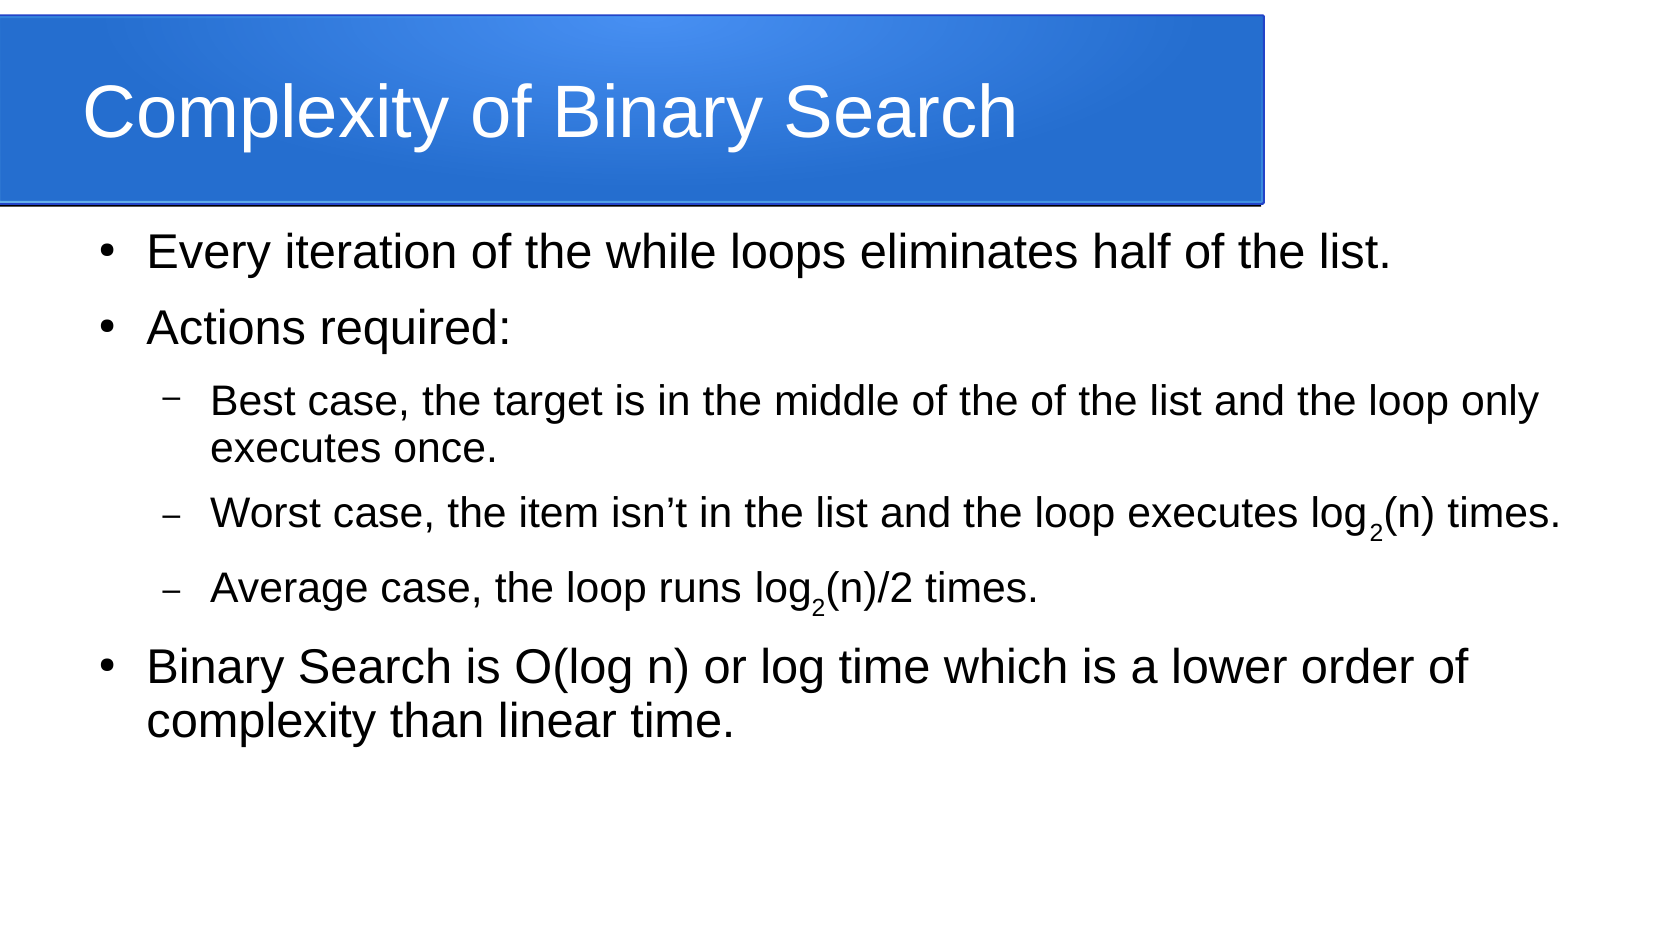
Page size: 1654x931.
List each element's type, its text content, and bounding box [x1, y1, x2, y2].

list Every iteration of the while loops eliminates half of the list. Actions required: Best case, the target is in the middle of the of the list and the loop only executes once. Worst case, the item isn’t in the list and the loop executes log2(n) times. Average case, the loop runs log2(n)/2 times. Binary Search is O(log n) or log time which is a lower order of complexity than linear time. [82, 224, 1571, 764]
title Complexity of Binary Search [82, 35, 1235, 189]
